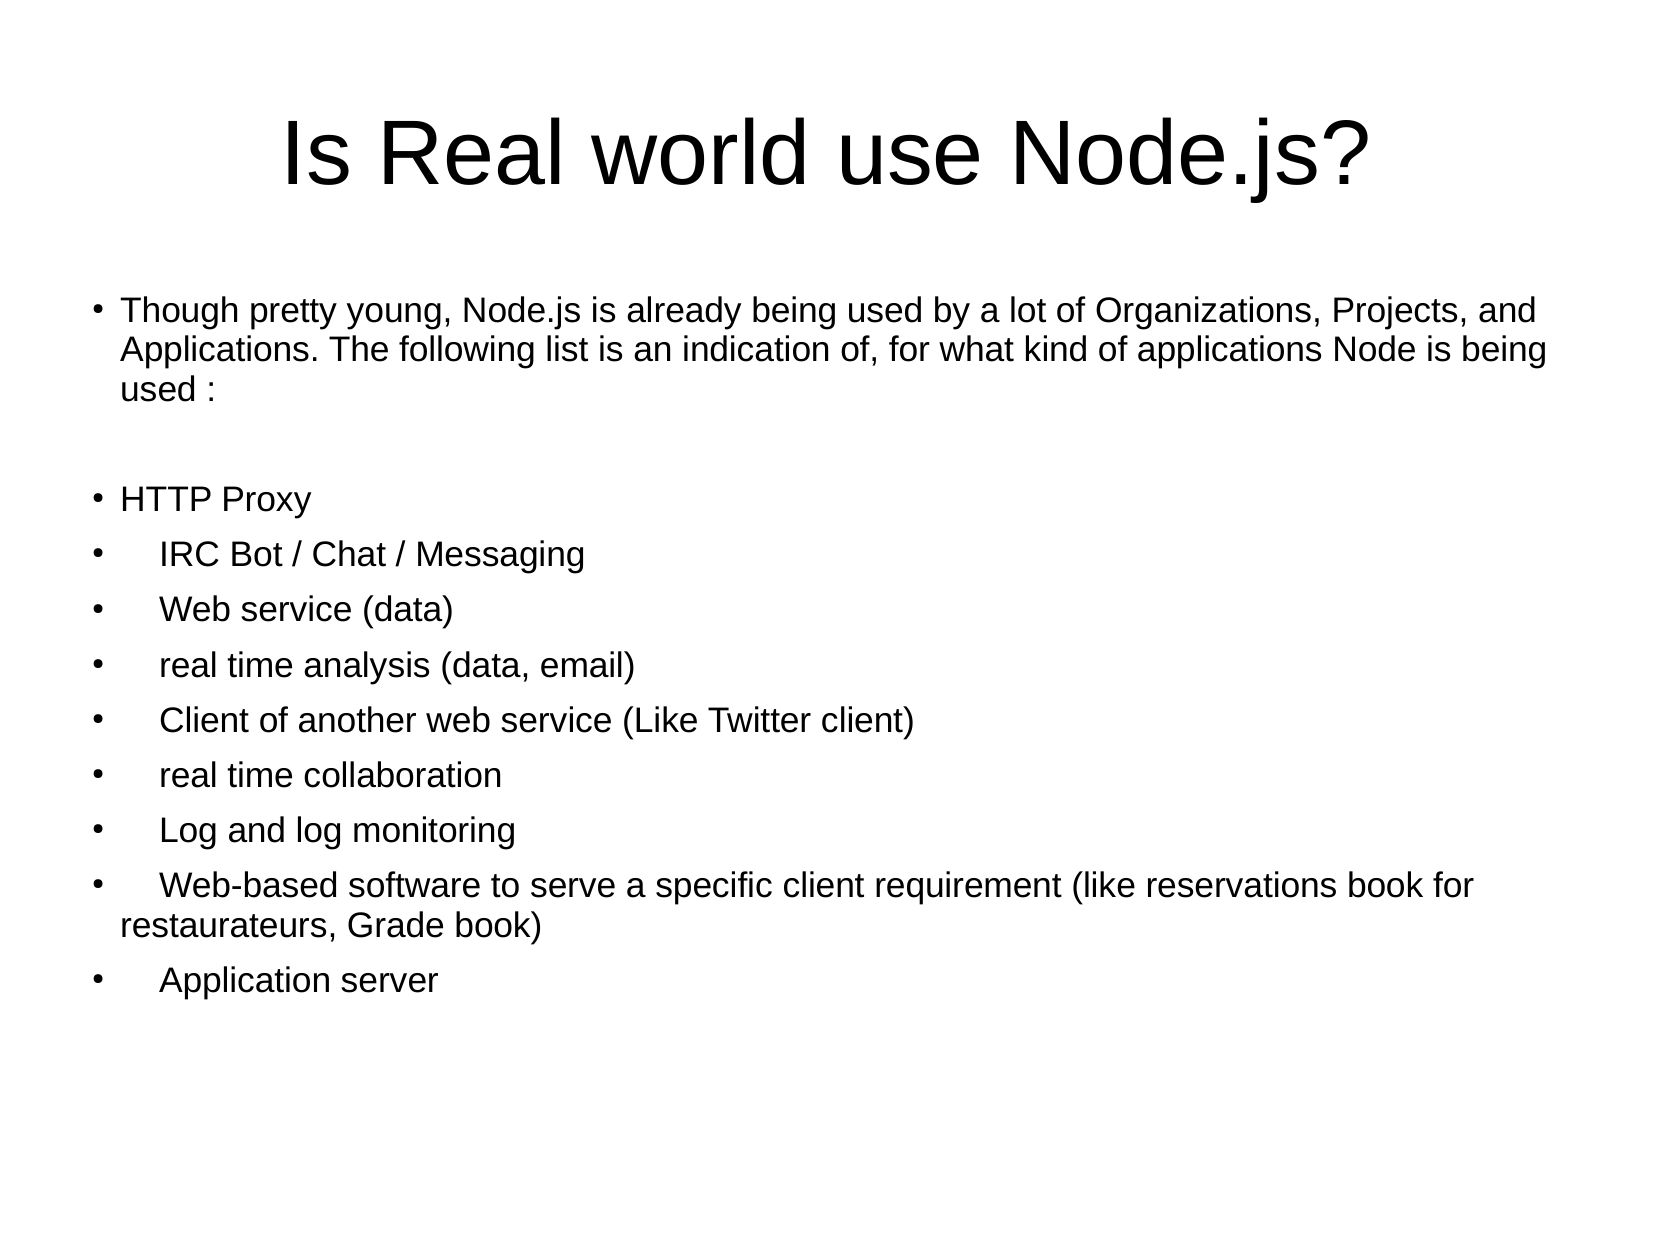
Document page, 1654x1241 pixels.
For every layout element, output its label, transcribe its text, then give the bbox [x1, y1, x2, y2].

title Is Real world use Node.js? [82, 49, 1571, 257]
list Though pretty young, Node.js is already being used by a lot of Organizations, Projects, and Applications. The following list is an indication of, for what kind of applications Node is being used : HTTP Proxy IRC Bot / Chat / Messaging Web service (data) real time analysis (data, email) Client of another web service (Like Twitter client) real time collaboration Log and log monitoring Web-based software to serve a specific client requirement (like reservations book for restaurateurs, Grade book) Application server [82, 290, 1571, 1010]
